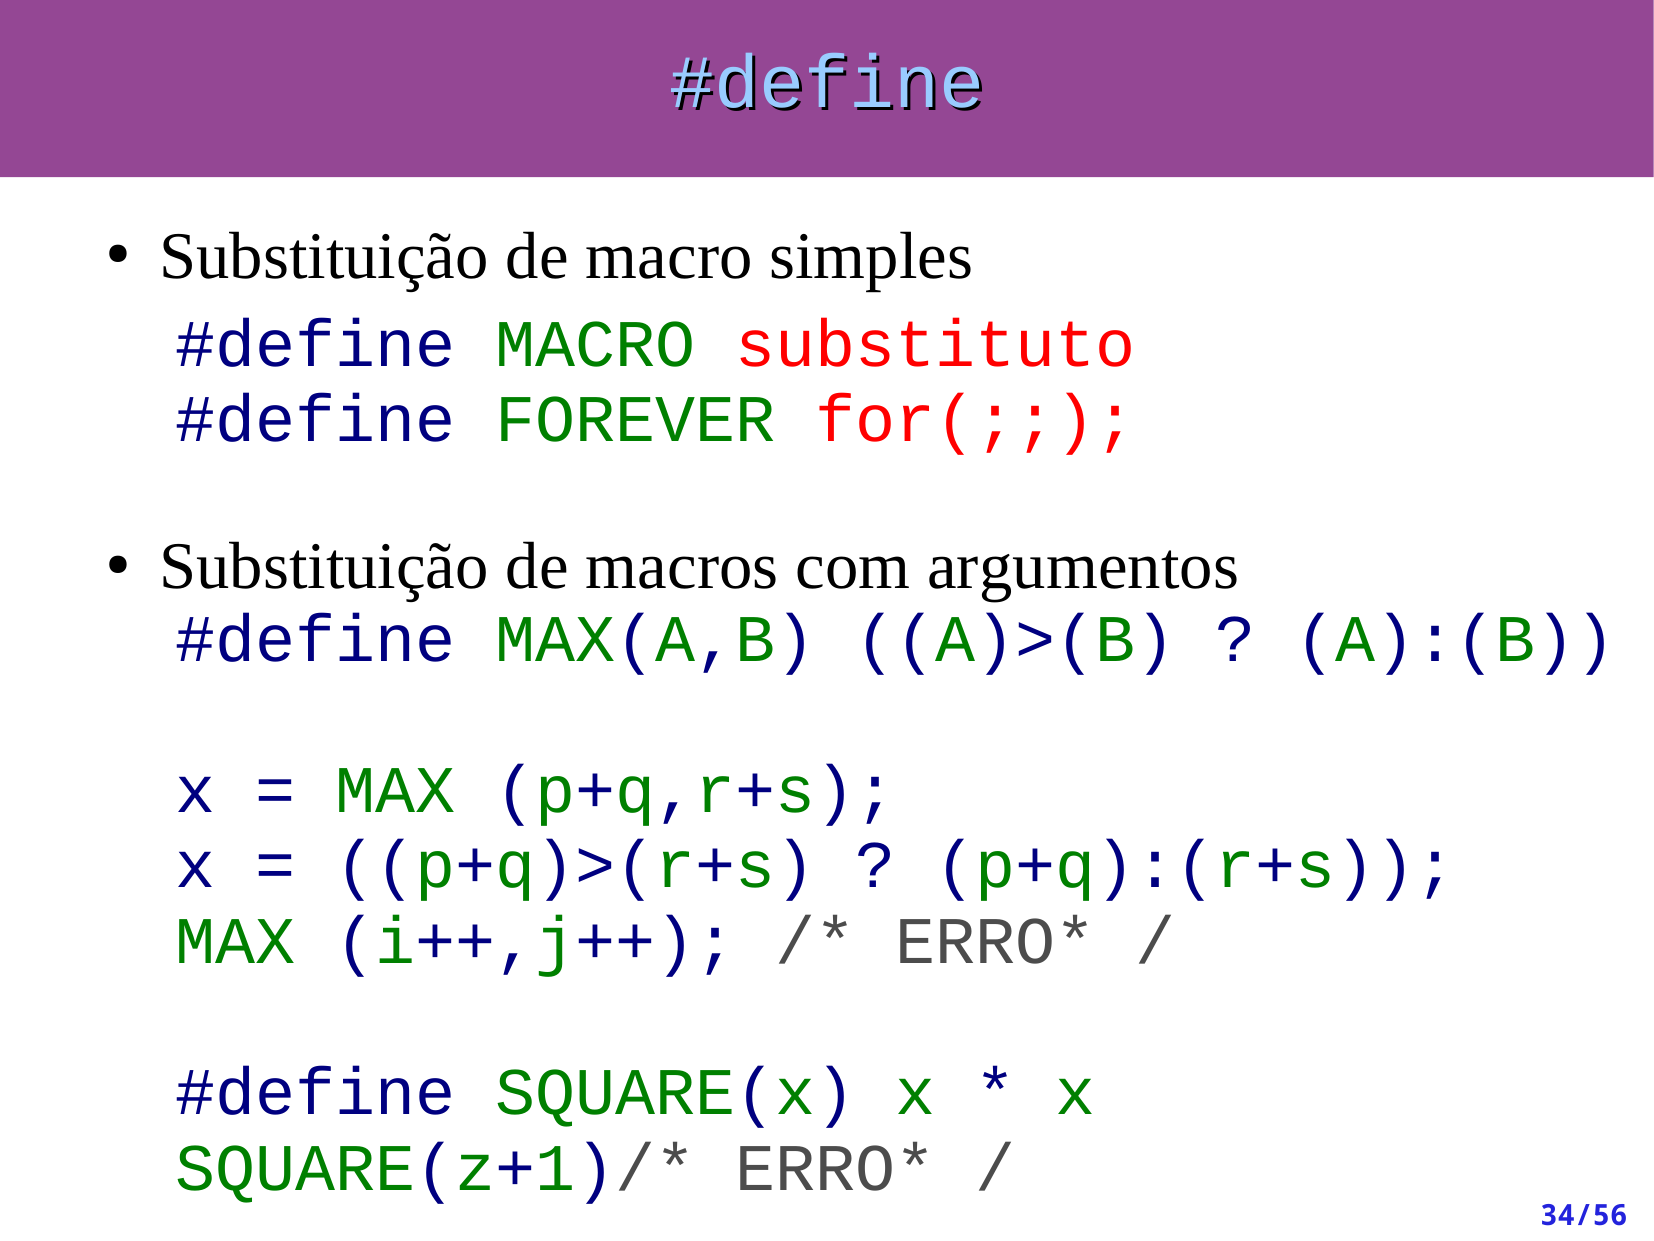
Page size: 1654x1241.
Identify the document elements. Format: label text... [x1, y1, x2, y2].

list Substituição de macro simples Substituição de macros com argumentos [88, 218, 1577, 1037]
text_box #define MAX(A,B) ((A)>(B) ? (A):(B)) x = MAX (p+q,r+s); x = ((p+q)>(r+s) ? (p+q):(r+s)); MAX (i++,j++); /* ERRO* / #define SQUARE(x) x * x SQUARE(z+1)/* ERRO* / [159, 597, 1654, 1223]
title #define [82, 0, 1571, 176]
text_box #define MACRO substituto #define FOREVER for(;;); [159, 302, 1211, 472]
